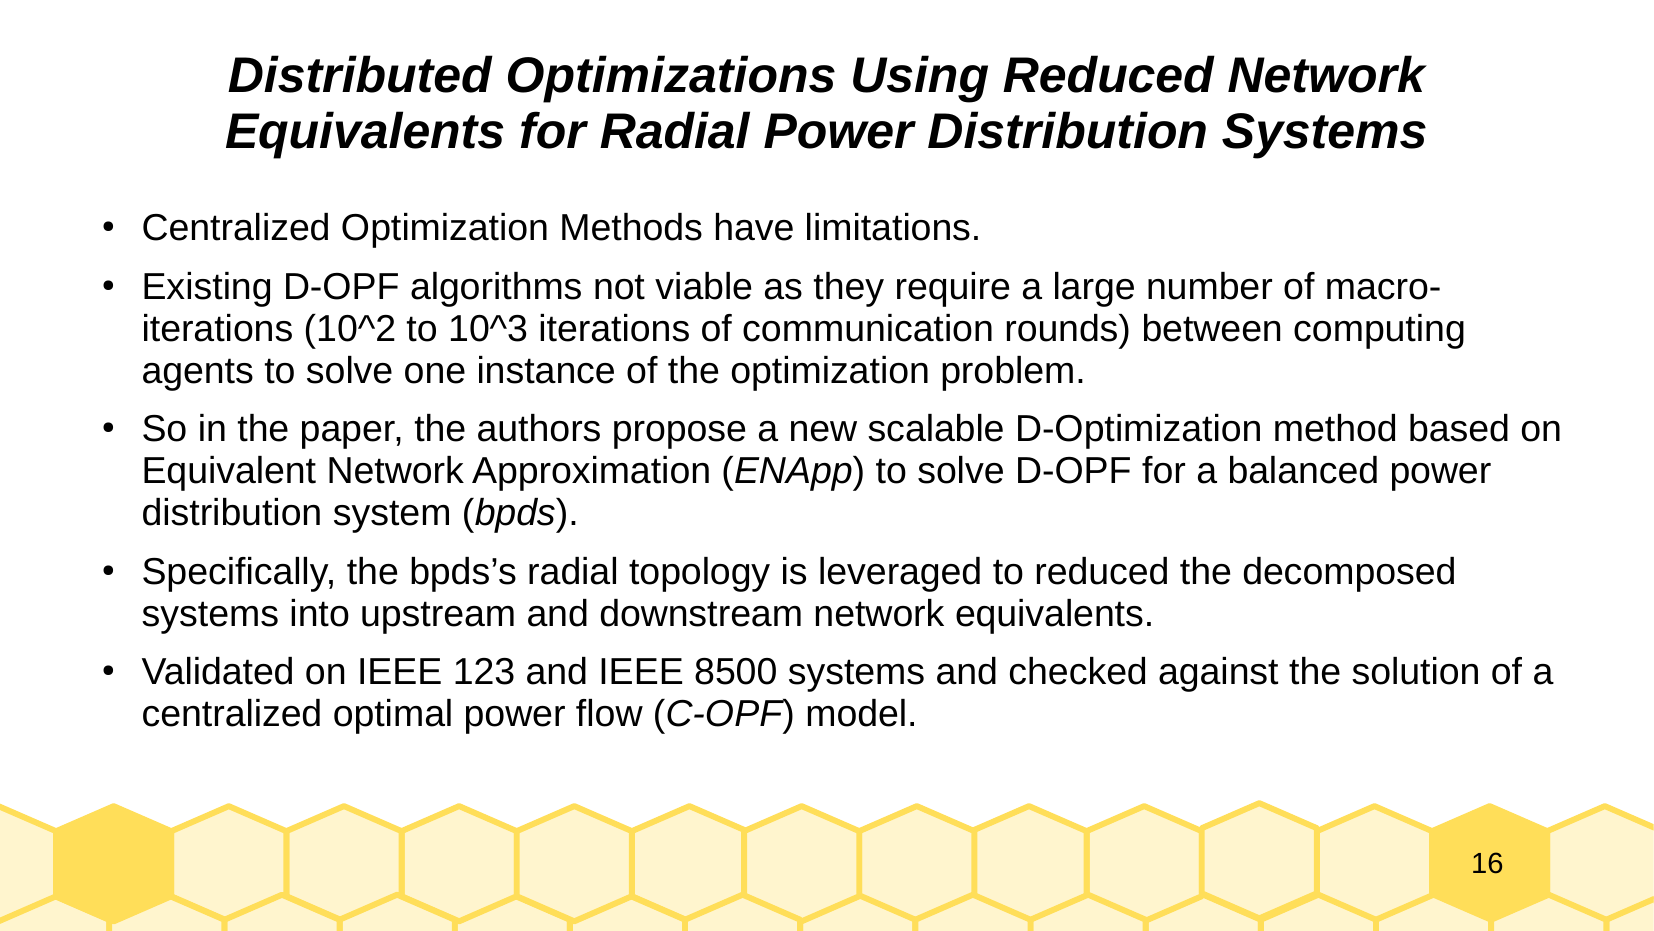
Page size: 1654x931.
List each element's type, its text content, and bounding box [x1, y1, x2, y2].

title Distributed Optimizations Using Reduced Network Equivalents for Radial Power Distribution Systems [88, 29, 1565, 178]
list Centralized Optimization Methods have limitations. Existing D-OPF algorithms not viable as they require a large number of macro-iterations (10^2 to 10^3 iterations of communication rounds) between computing agents to solve one instance of the optimization problem. So in the paper, the authors propose a new scalable D-Optimization method based on Equivalent Network Approximation (ENApp) to solve D-OPF for a balanced power distribution system (bpds). Specifically, the bpds’s radial topology is leveraged to reduced the decomposed systems into upstream and downstream network equivalents. Validated on IEEE 123 and IEEE 8500 systems and checked against the solution of a centralized optimal power flow (C-OPF) model. [88, 206, 1565, 739]
